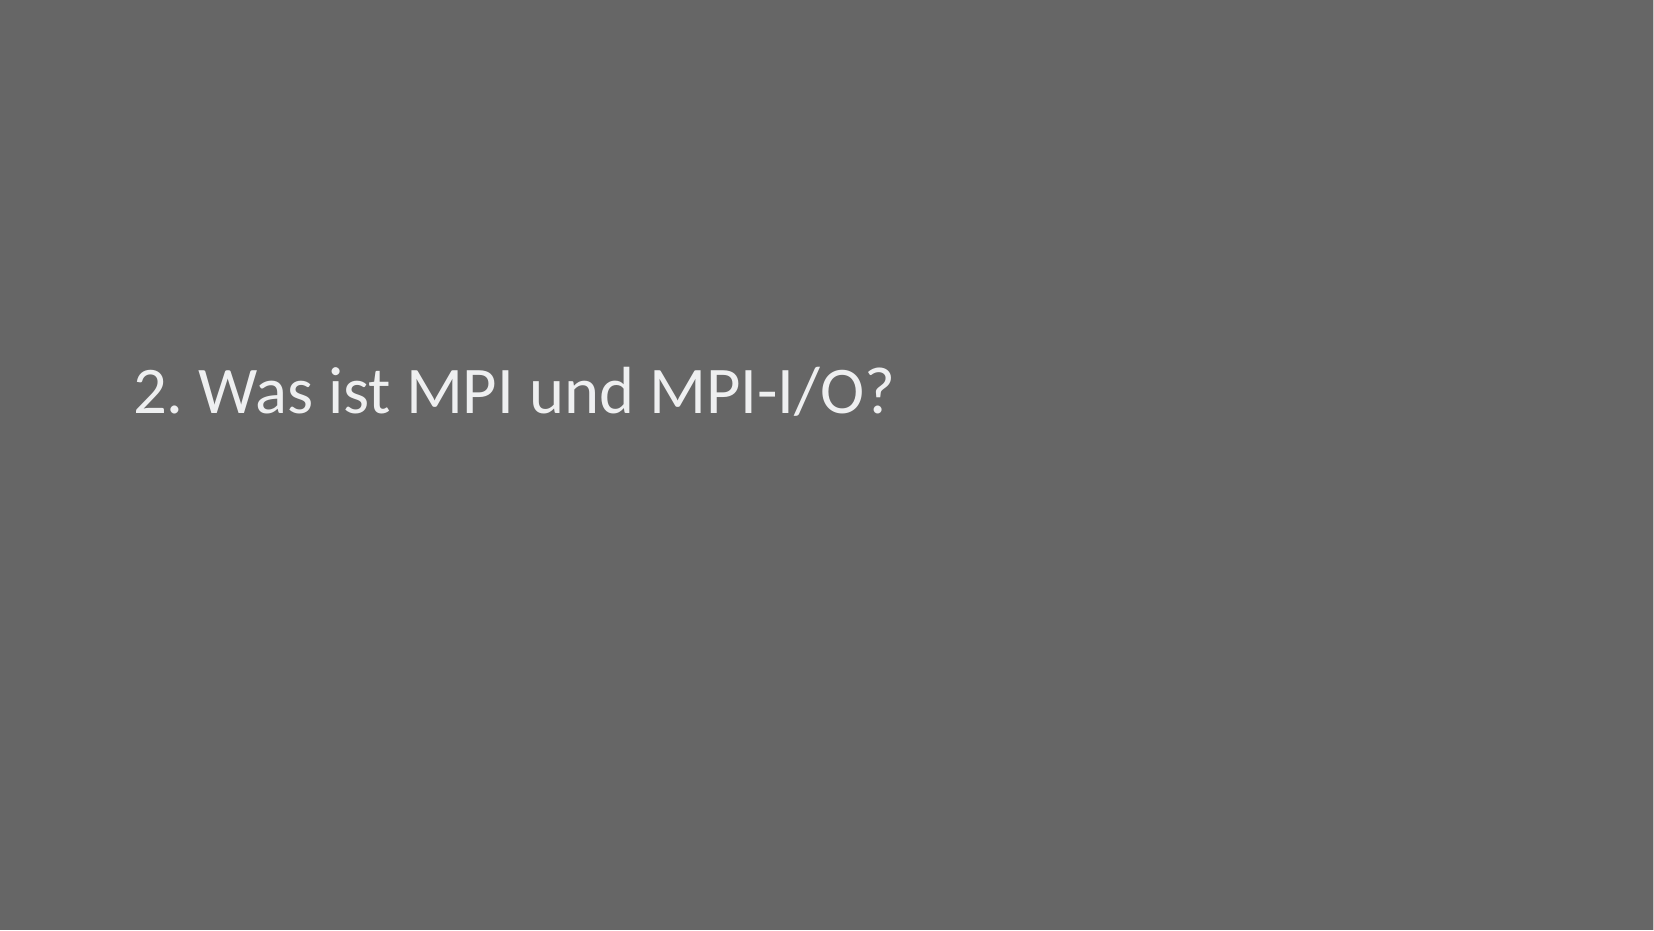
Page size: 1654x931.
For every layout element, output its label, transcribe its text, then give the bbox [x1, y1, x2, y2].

subtitle 2. Was ist MPI und MPI-I/O? [82, 37, 1571, 758]
